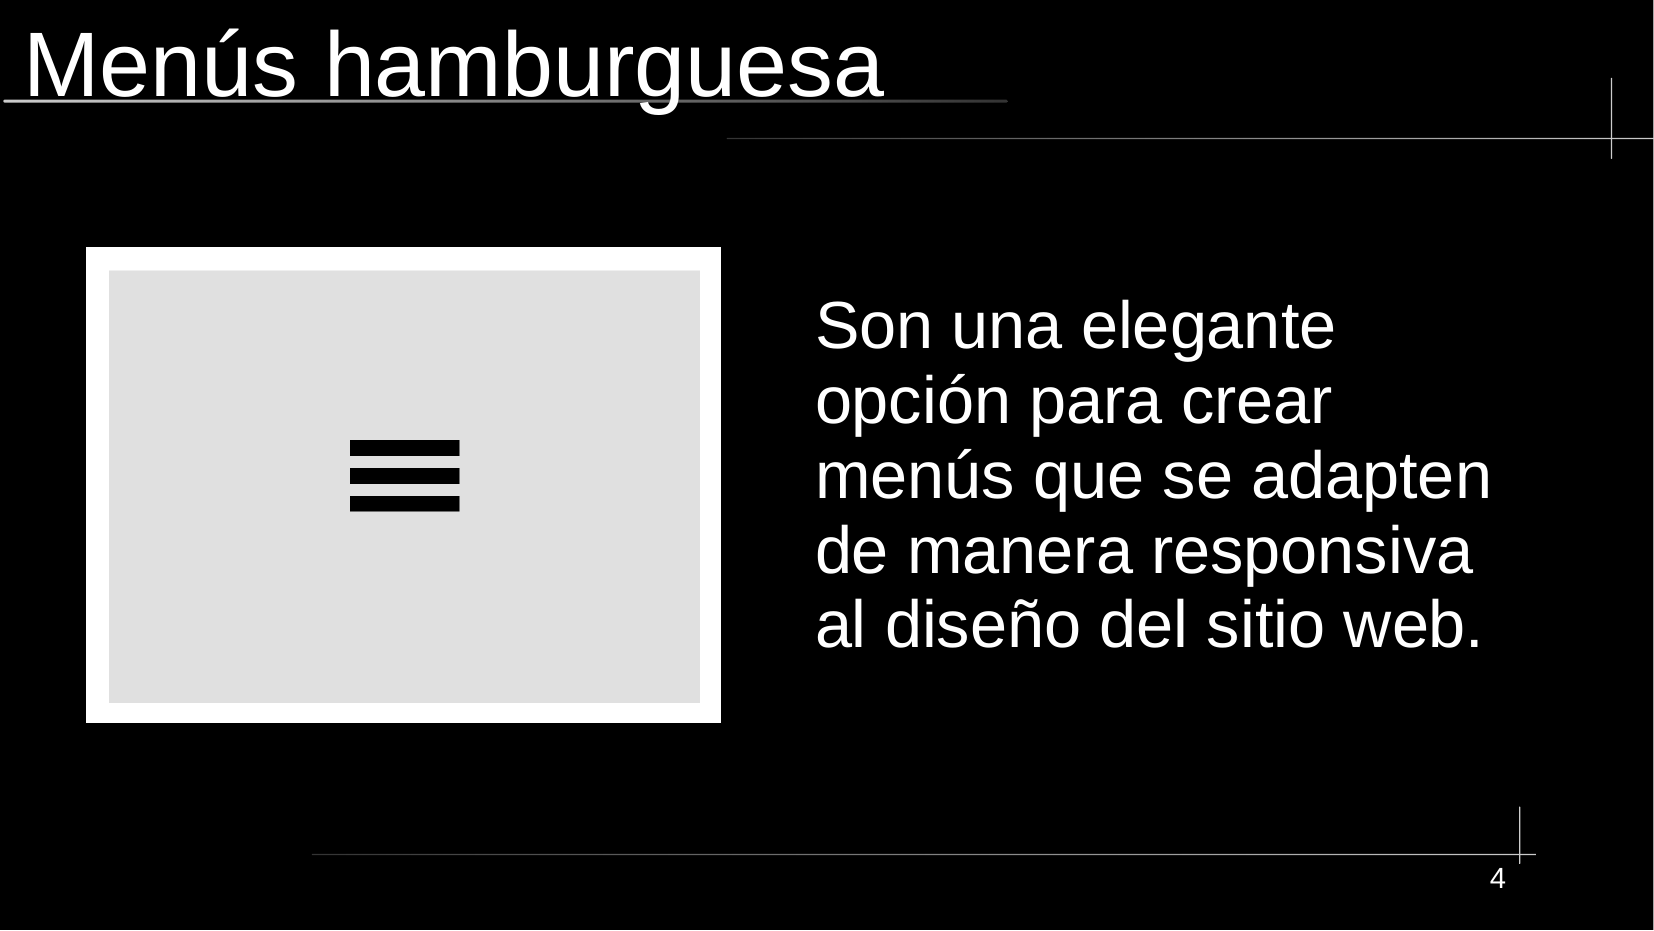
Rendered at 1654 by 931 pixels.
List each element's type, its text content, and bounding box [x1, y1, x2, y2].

title Menús hamburguesa [23, 11, 1589, 119]
list Son una elegante opción para crear menús que se adapten de manera responsiva al diseño del sitio web. [814, 288, 1501, 691]
picture [86, 247, 721, 723]
